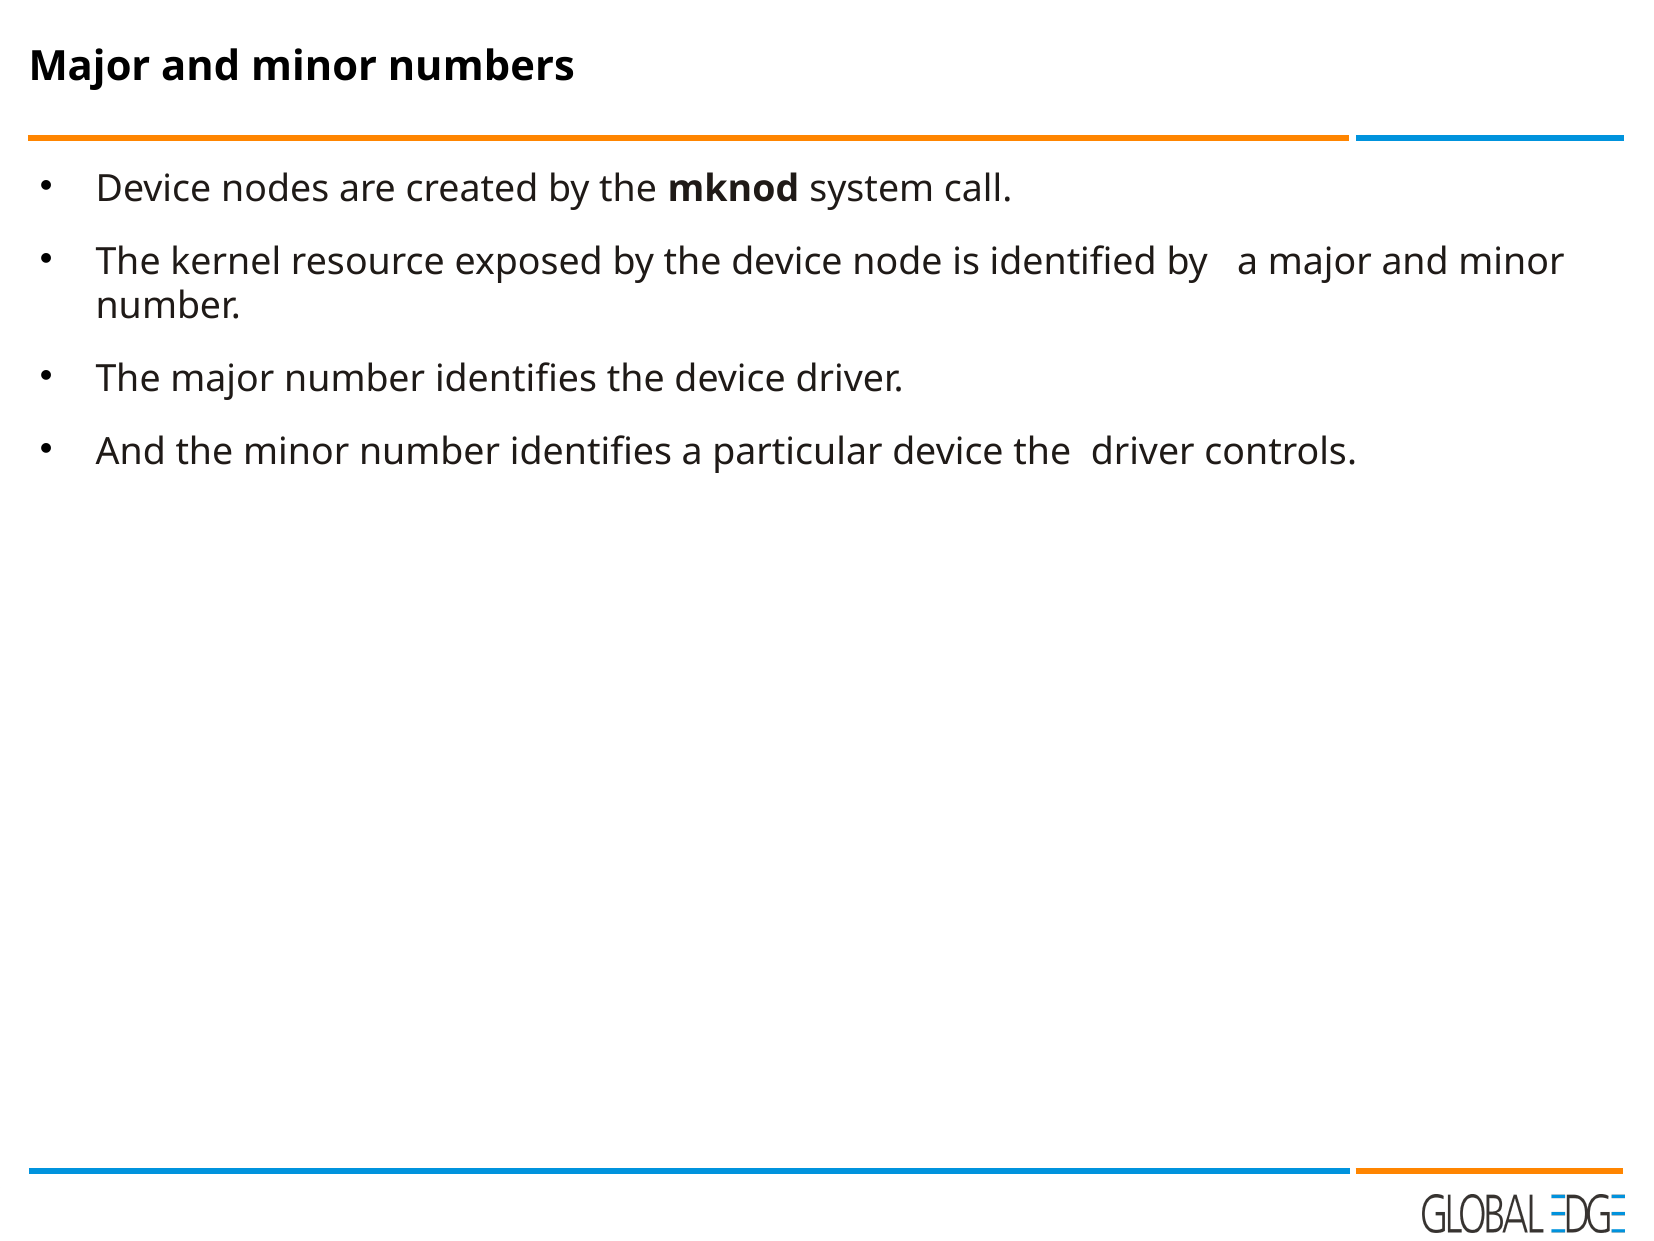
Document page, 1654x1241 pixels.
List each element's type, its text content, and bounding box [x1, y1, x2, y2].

title Major and minor numbers [17, 9, 1498, 122]
picture [1422, 1194, 1625, 1233]
list Device nodes are created by the mknod system call. The kernel resource exposed by the device node is identified by a major and minor number. The major number identifies the device driver. And the minor number identifies a particular device the driver controls. [28, 160, 1624, 1152]
